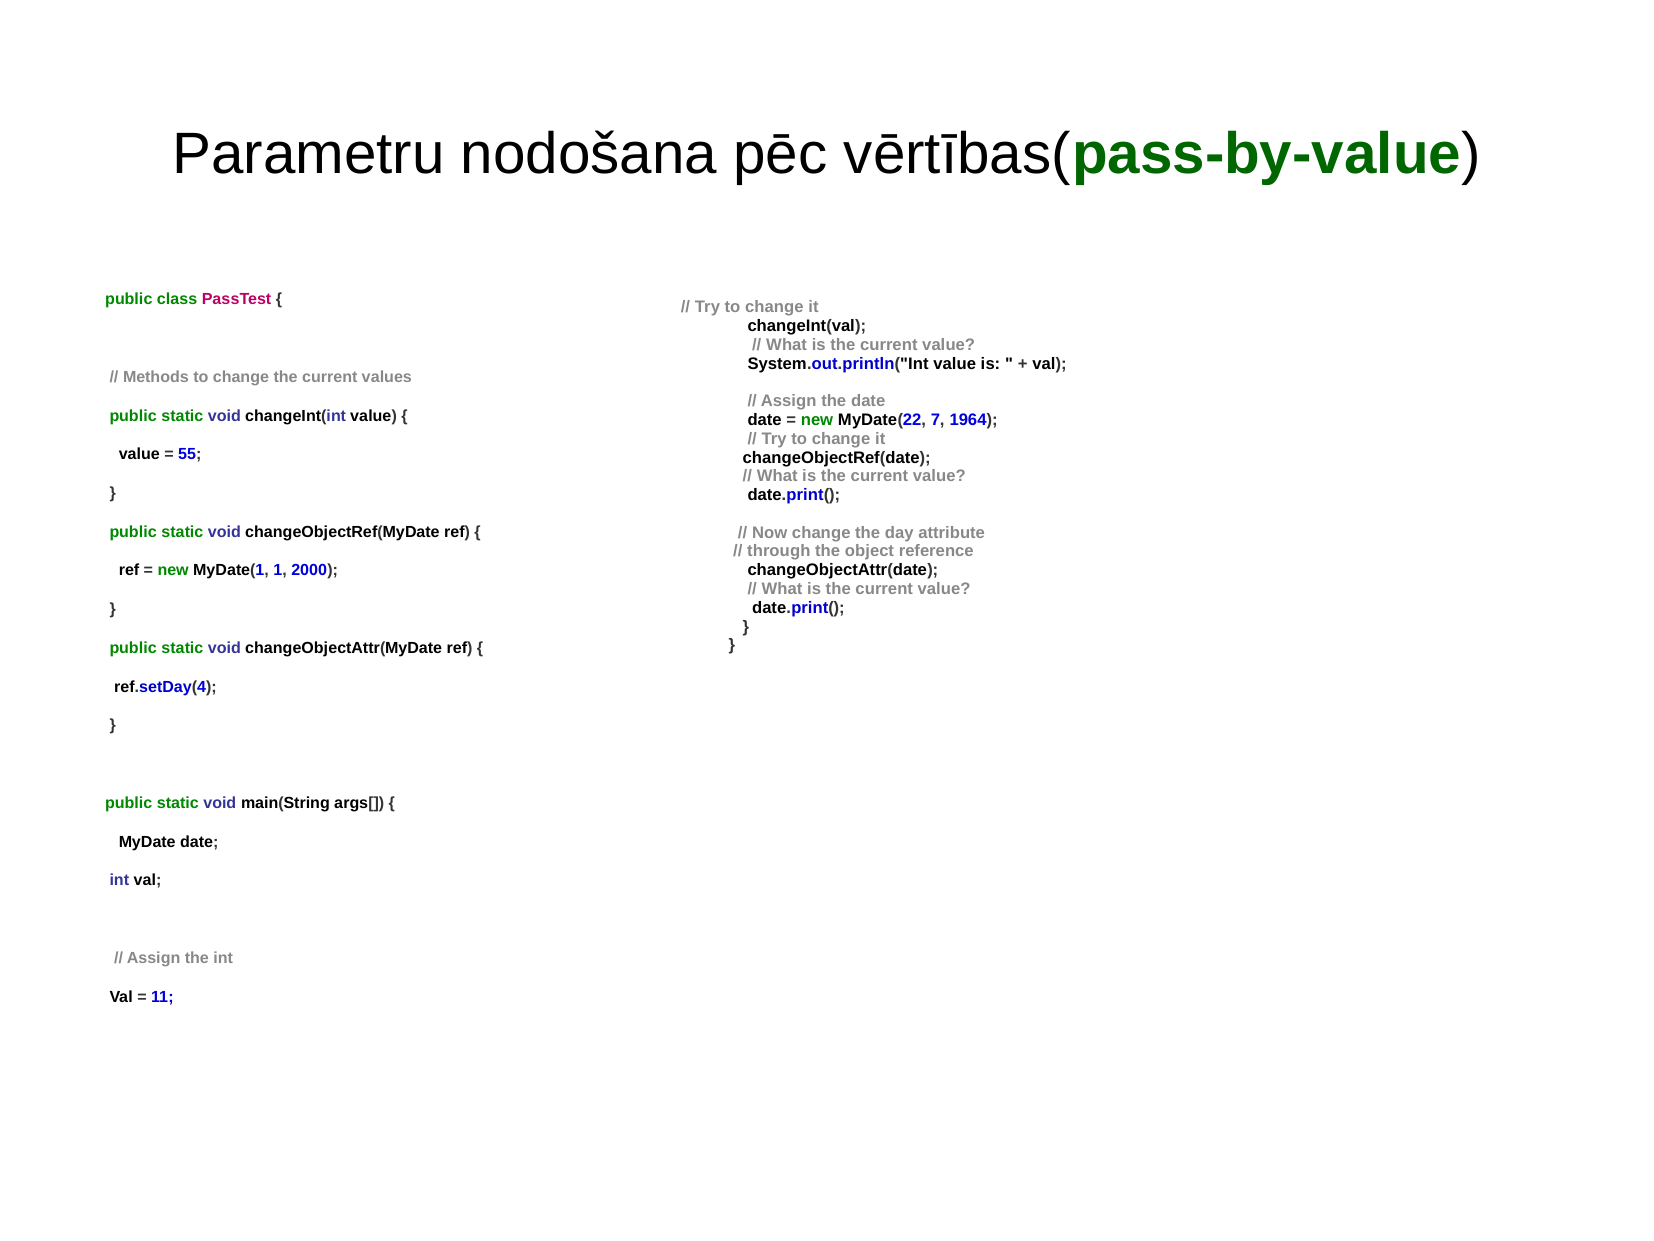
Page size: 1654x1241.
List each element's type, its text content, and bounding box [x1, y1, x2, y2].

title Parametru nodošana pēc vērtības(pass-by-value) [82, 49, 1571, 257]
text_box // Try to change it changeInt(val); // What is the current value? System.out.println("Int value is: " + val); // Assign the date date = new MyDate(22, 7, 1964); // Try to change it changeObjectRef(date); // What is the current value? date.print(); // Now change the day attribute // through the object reference changeObjectAttr(date); // What is the current value? date.print(); } } [661, 290, 1184, 716]
list public class PassTest { // Methods to change the current values public static void changeInt(int value) { value = 55; } public static void changeObjectRef(MyDate ref) { ref = new MyDate(1, 1, 2000); } public static void changeObjectAttr(MyDate ref) { ref.setDay(4); } public static void main(String args[]) { MyDate date; int val; // Assign the int Val = 11; [82, 290, 1538, 1010]
